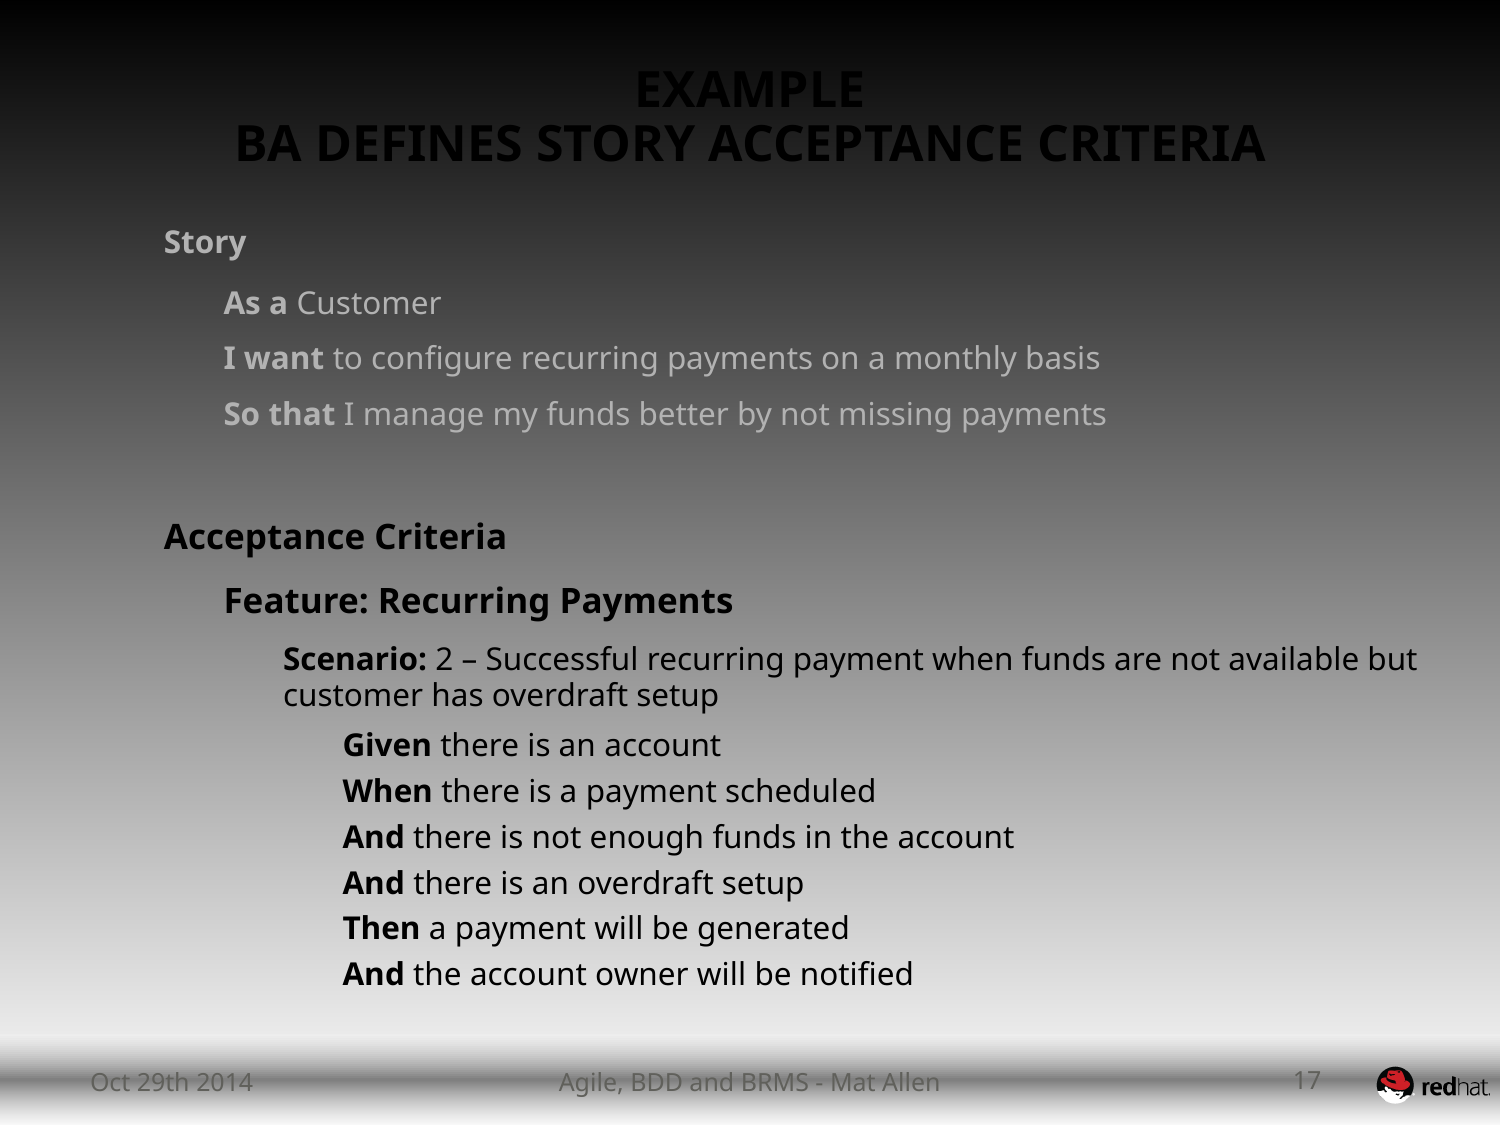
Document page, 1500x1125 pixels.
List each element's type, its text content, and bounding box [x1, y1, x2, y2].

title Example BA defines story Acceptance Criteria [75, 22, 1426, 188]
picture [1364, 1057, 1500, 1110]
footer Agile, BDD and BRMS - Mat Allen [512, 1051, 988, 1112]
slide_number Oct 29th 2014 [75, 1051, 425, 1112]
slide_number <number> [1074, 1051, 1337, 1112]
list Story As a Customer I want to configure recurring payments on a monthly basis So that I manage my funds better by not missing payments Acceptance Criteria Feature: Recurring Payments Scenario: 2 – Successful recurring payment when funds are not available but customer has overdraft setup Given there is an account When there is a payment scheduled And there is not enough funds in the account And there is an overdraft setup Then a payment will be generated And the account owner will be notified [74, 209, 1477, 1012]
